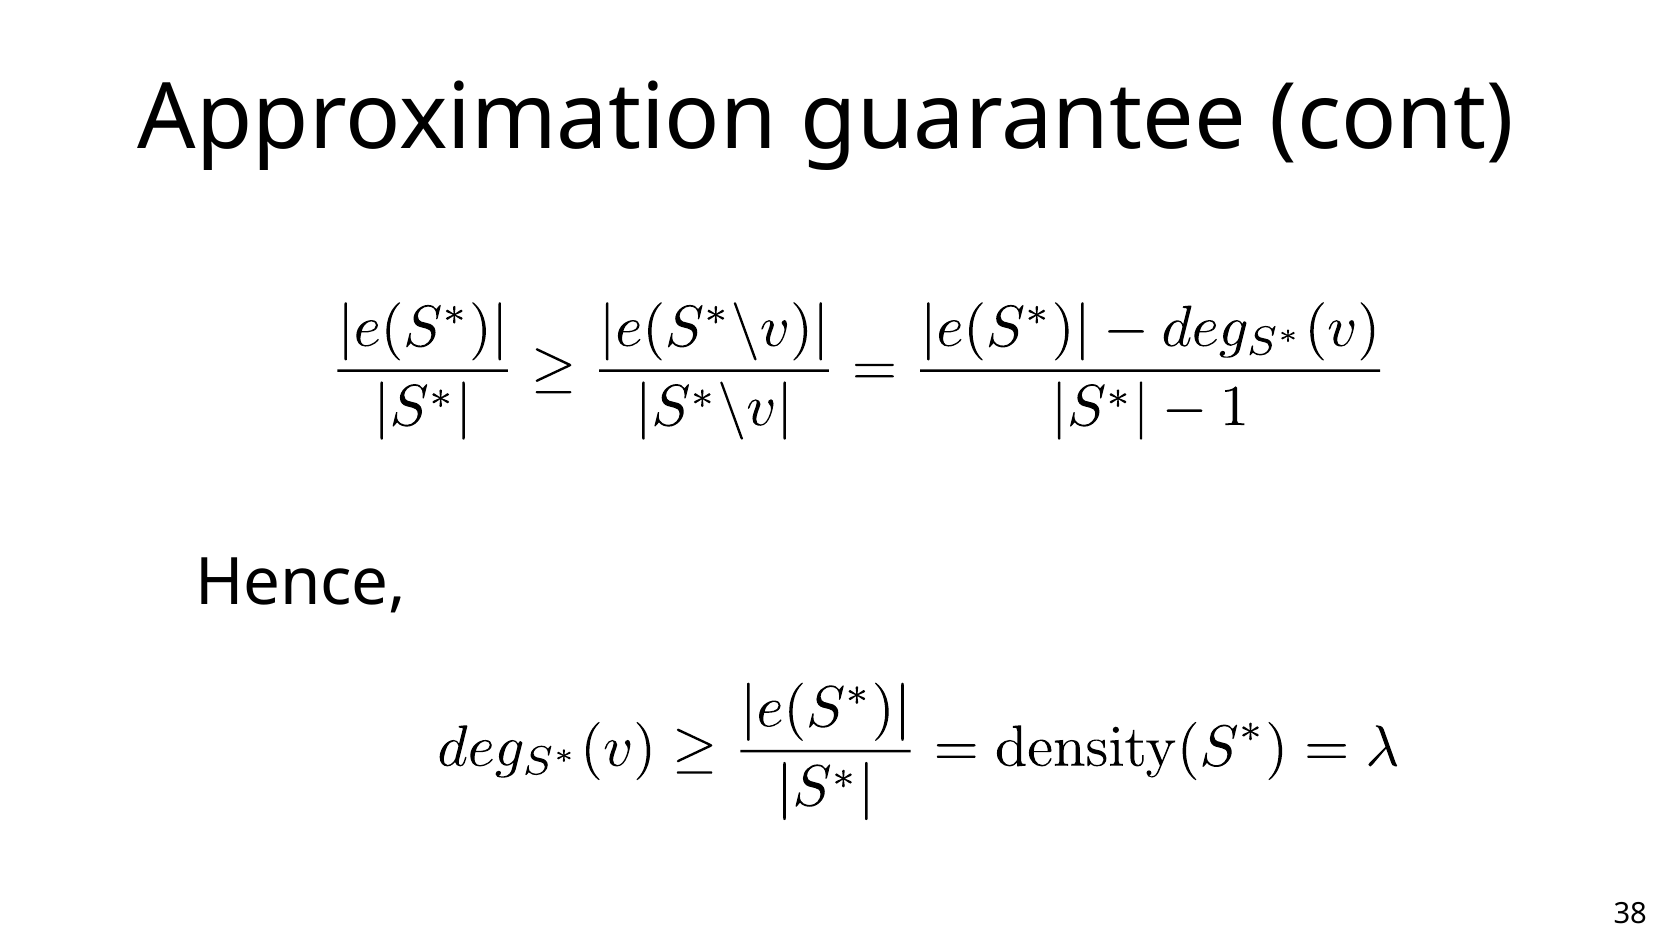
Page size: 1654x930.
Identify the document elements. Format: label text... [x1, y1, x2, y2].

text_box [337, 302, 1381, 440]
text_box Hence, [195, 535, 794, 625]
title Approximation guarantee (cont) [82, 1, 1571, 225]
text_box [437, 682, 1400, 821]
